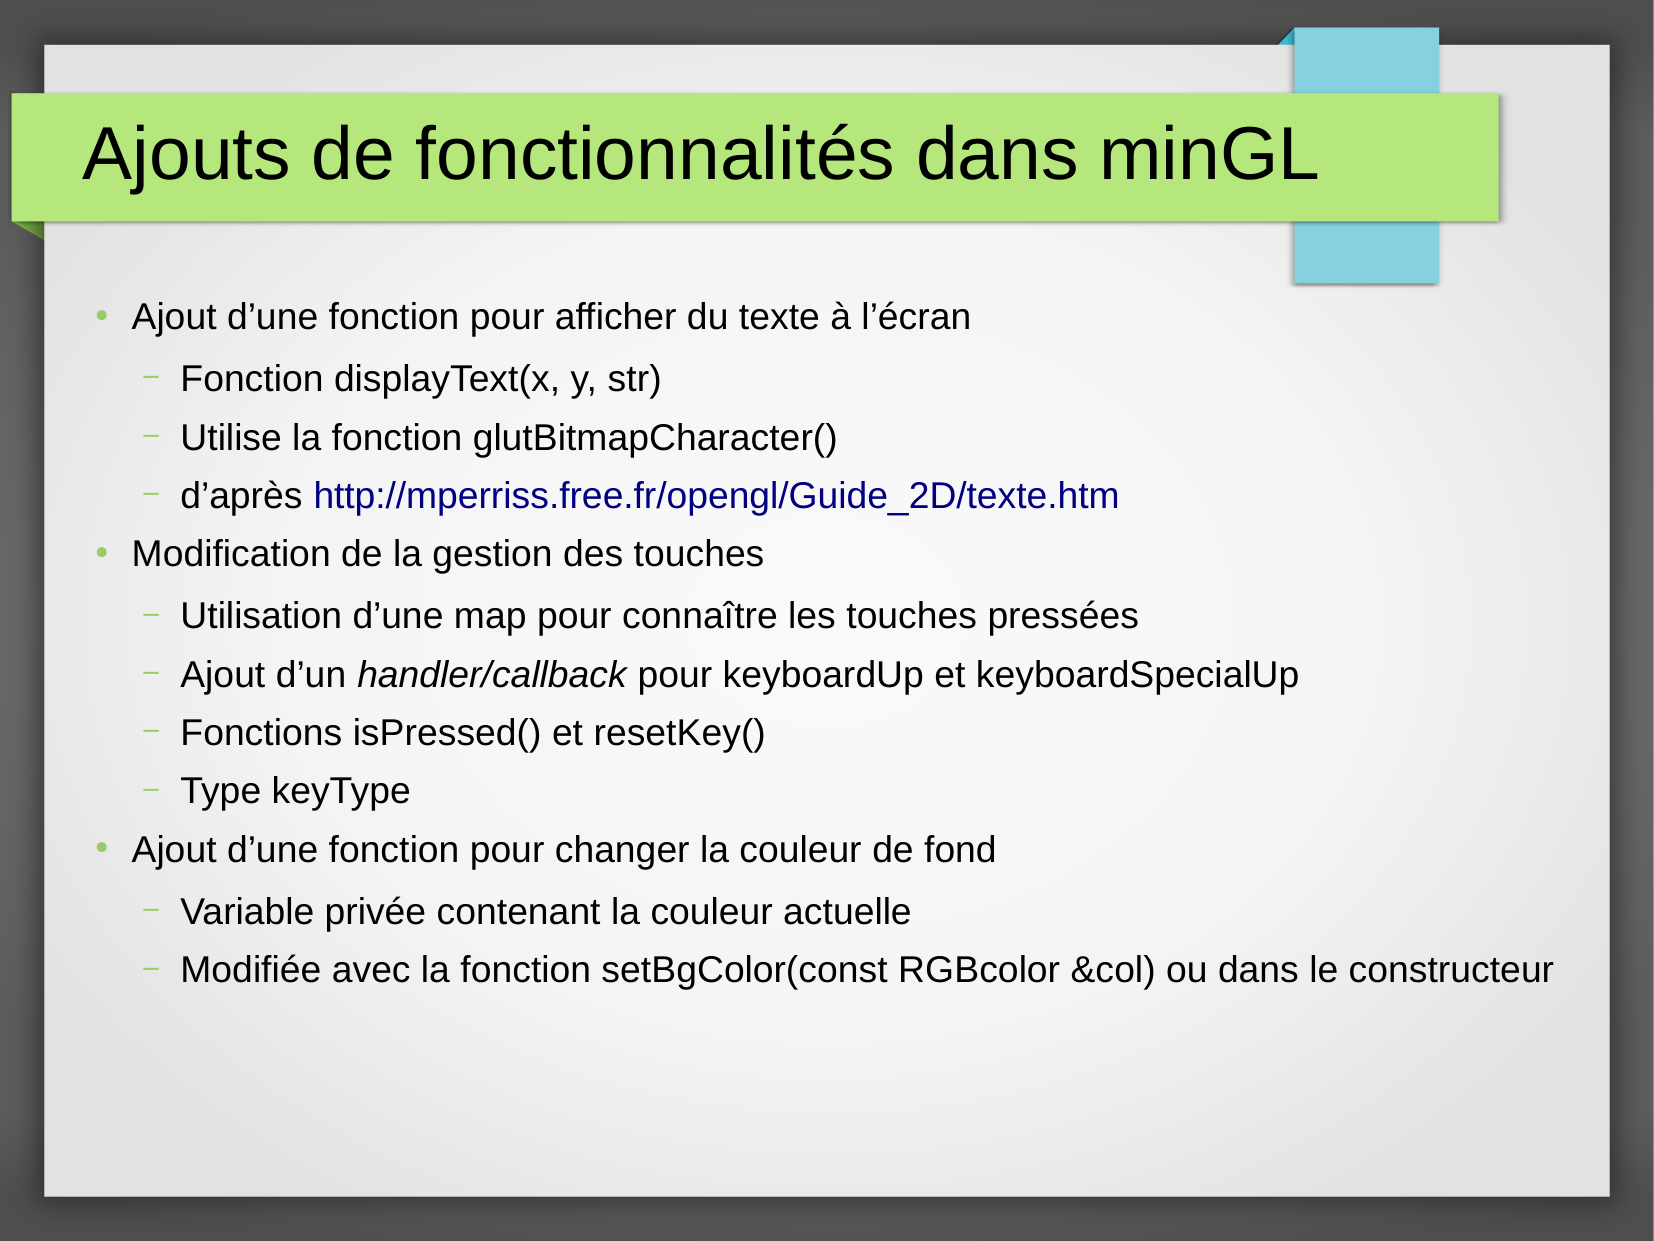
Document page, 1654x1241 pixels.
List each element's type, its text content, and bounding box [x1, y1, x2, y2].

title Ajouts de fonctionnalités dans minGL [82, 69, 1335, 238]
list Ajout d’une fonction pour afficher du texte à l’écran Fonction displayText(x, y, str) Utilise la fonction glutBitmapCharacter() d’après http://mperriss.free.fr/opengl/Guide_2D/texte.htm Modification de la gestion des touches Utilisation d’une map pour connaître les touches pressées Ajout d’un handler/callback pour keyboardUp et keyboardSpecialUp Fonctions isPressed() et resetKey() Type keyType Ajout d’une fonction pour changer la couleur de fond Variable privée contenant la couleur actuelle Modifiée avec la fonction setBgColor(const RGBcolor &col) ou dans le constructeur [82, 295, 1571, 1015]
picture [0, 0, 1654, 1241]
